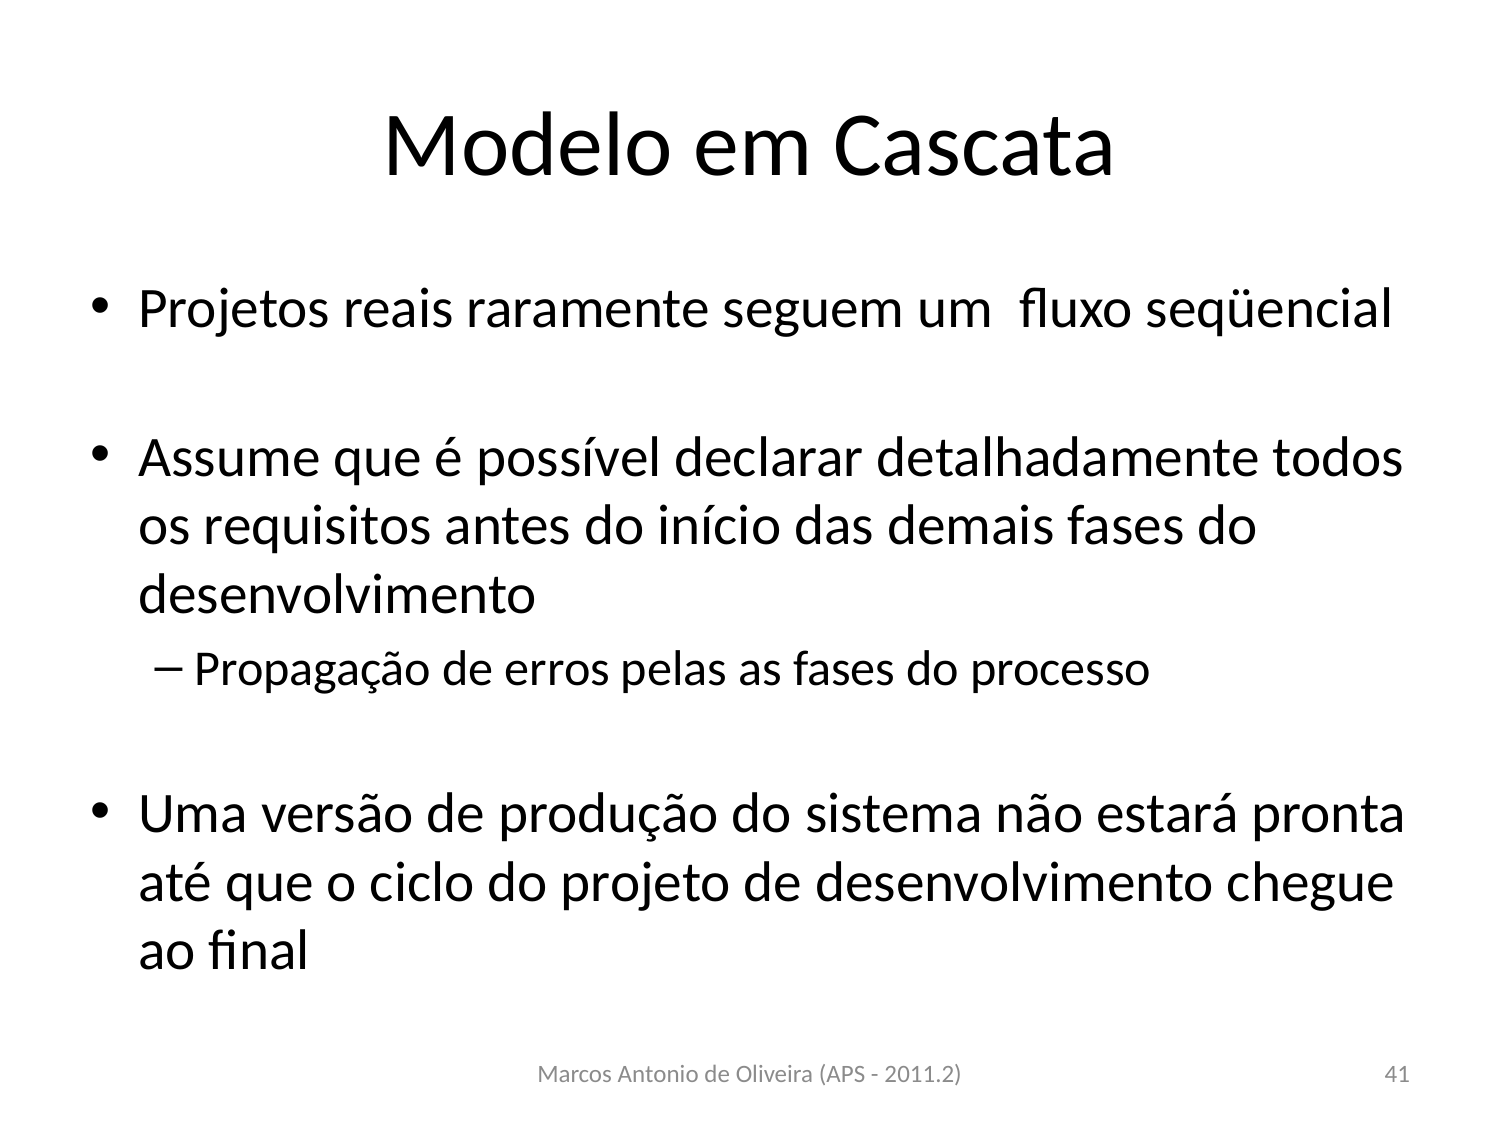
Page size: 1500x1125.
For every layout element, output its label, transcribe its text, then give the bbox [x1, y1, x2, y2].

slide_number <número> [1074, 1042, 1425, 1103]
title Modelo em Cascata [75, 45, 1425, 233]
footer Marcos Antonio de Oliveira (APS - 2011.2) [512, 1042, 988, 1103]
list Projetos reais raramente seguem um fluxo seqüencial Assume que é possível declarar detalhadamente todos os requisitos antes do início das demais fases do desenvolvimento Propagação de erros pelas as fases do processo Uma versão de produção do sistema não estará pronta até que o ciclo do projeto de desenvolvimento chegue ao final [75, 262, 1425, 1005]
